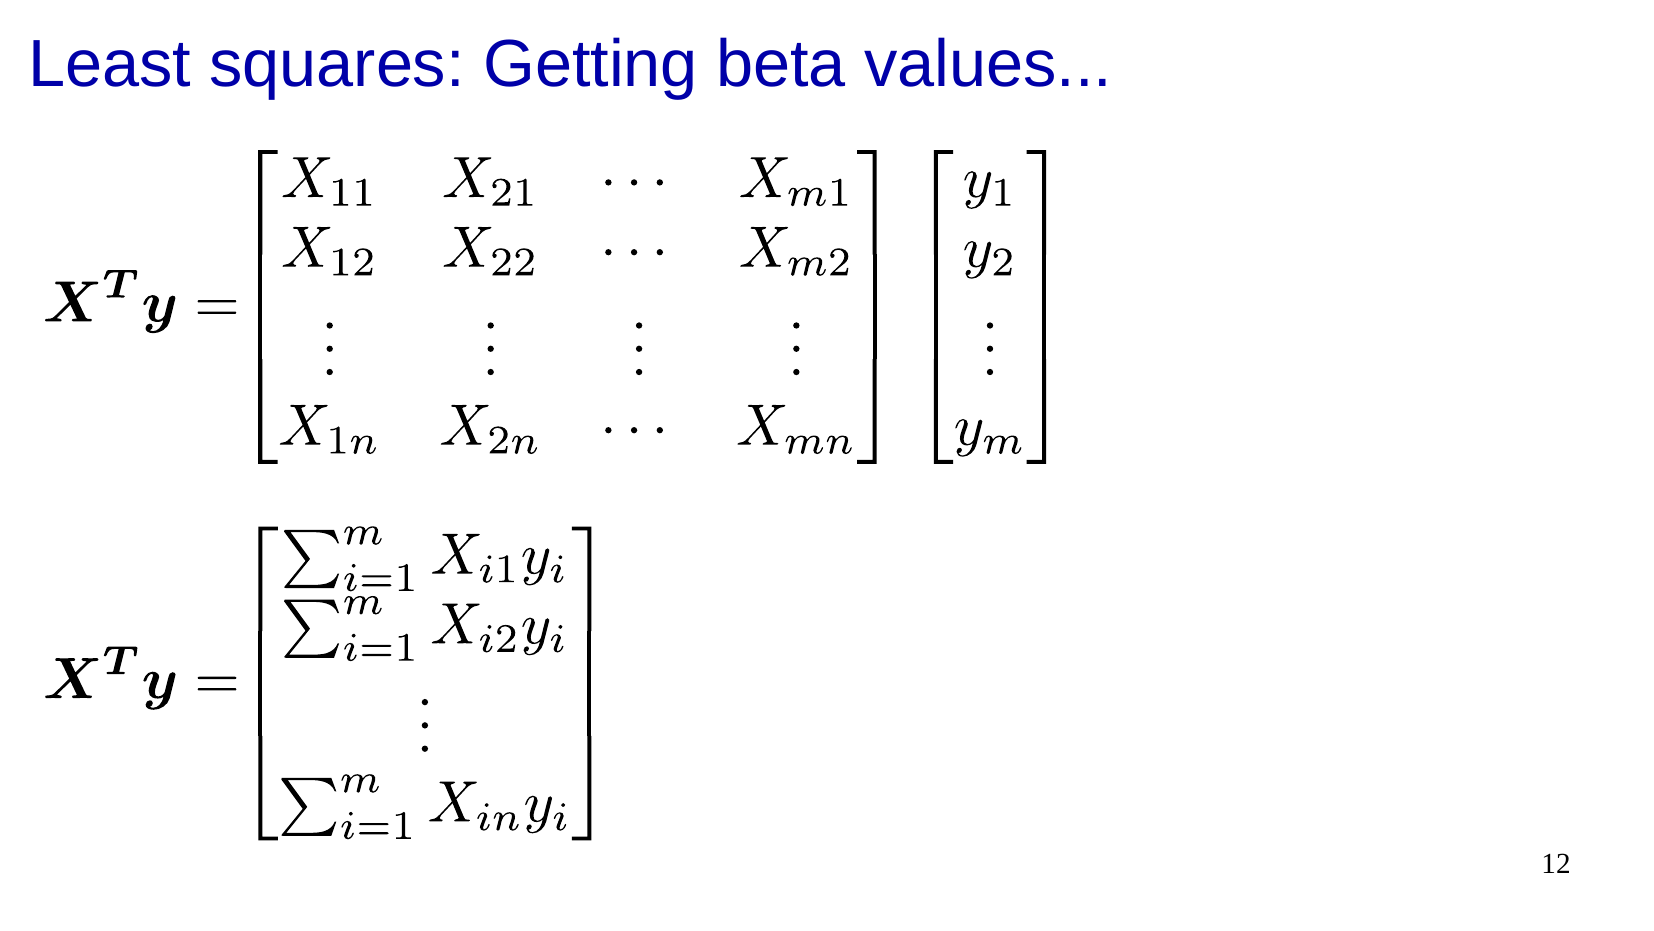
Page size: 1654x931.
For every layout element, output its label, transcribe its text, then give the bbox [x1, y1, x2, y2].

title Least squares: Getting beta values... [28, 21, 1626, 106]
text_box [42, 526, 611, 841]
text_box [42, 150, 1066, 464]
